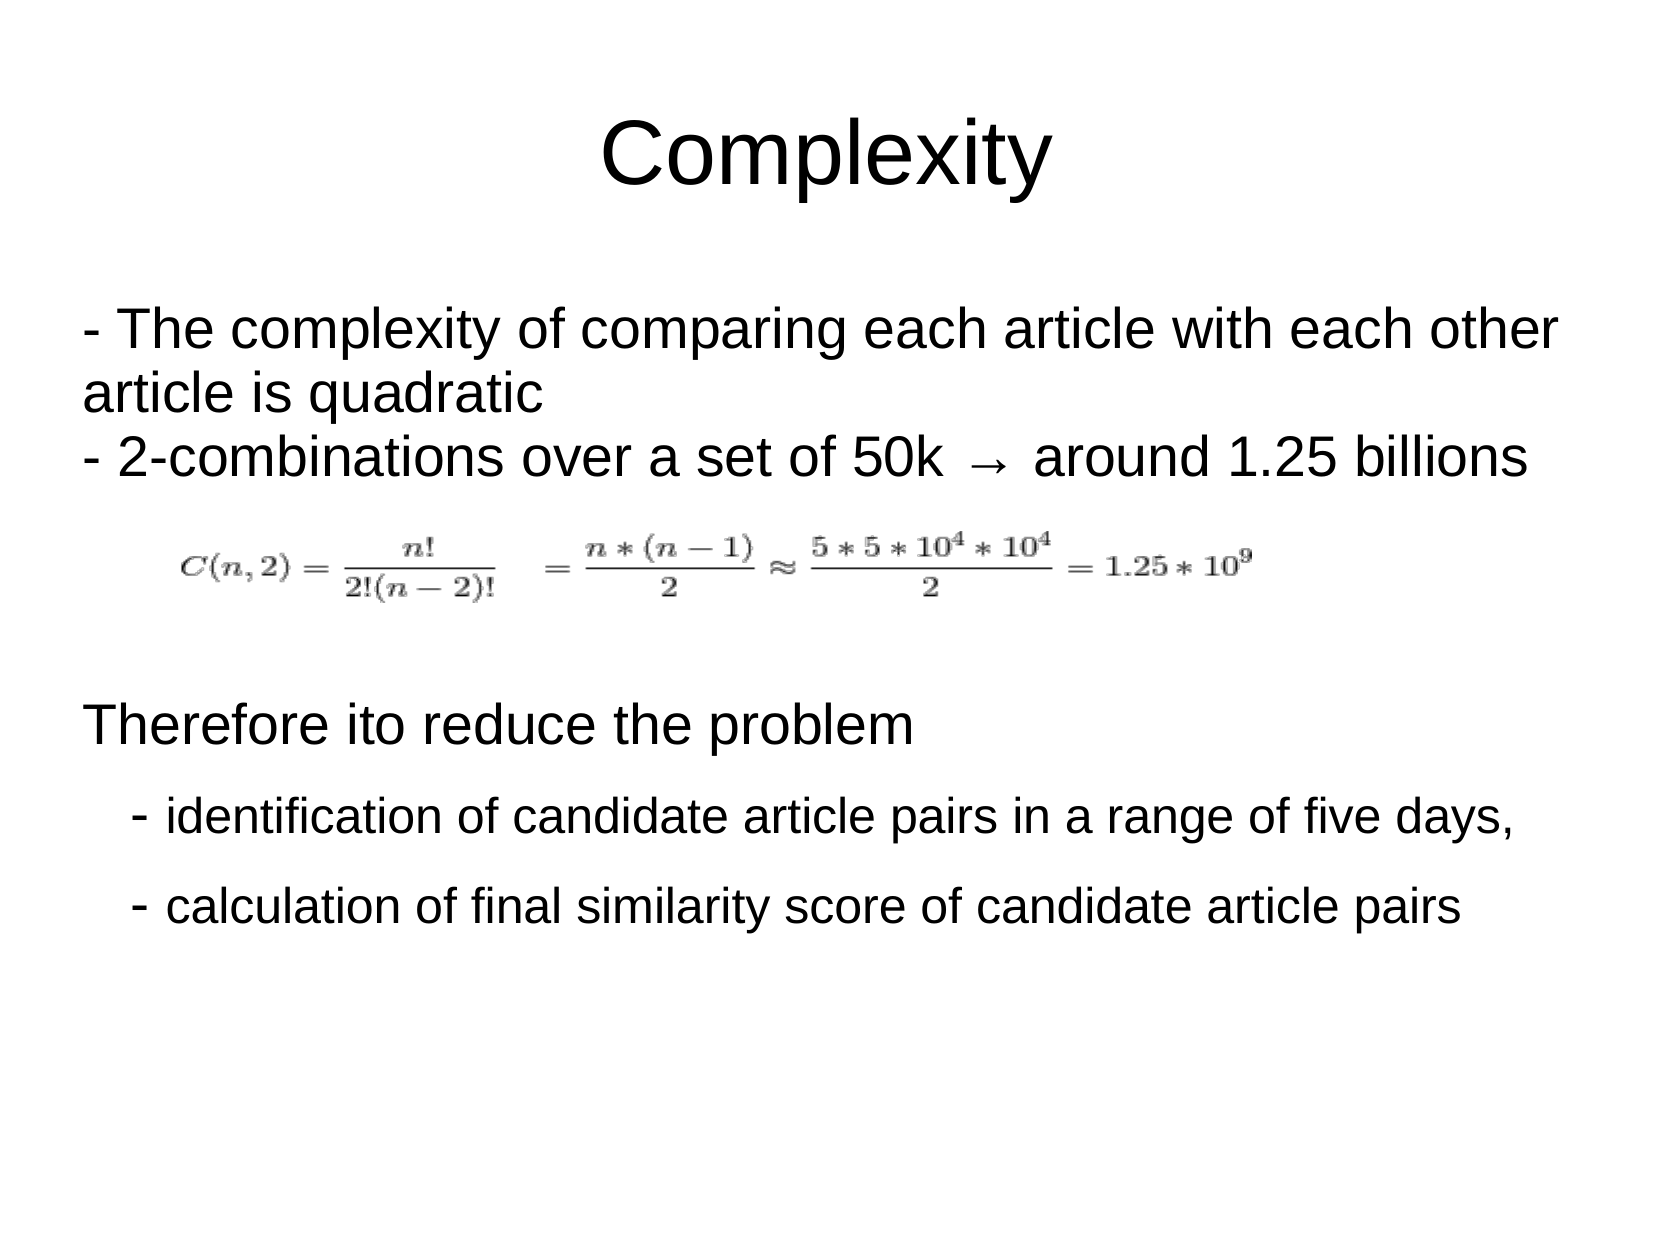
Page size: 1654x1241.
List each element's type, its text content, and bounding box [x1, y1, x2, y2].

list - The complexity of comparing each article with each other article is quadratic - 2-combinations over a set of 50k → around 1.25 billions Therefore ito reduce the problem - identification of candidate article pairs in a range of five days, - calculation of final similarity score of candidate article pairs [82, 296, 1571, 1016]
title Complexity [82, 49, 1571, 257]
picture [180, 531, 1252, 603]
